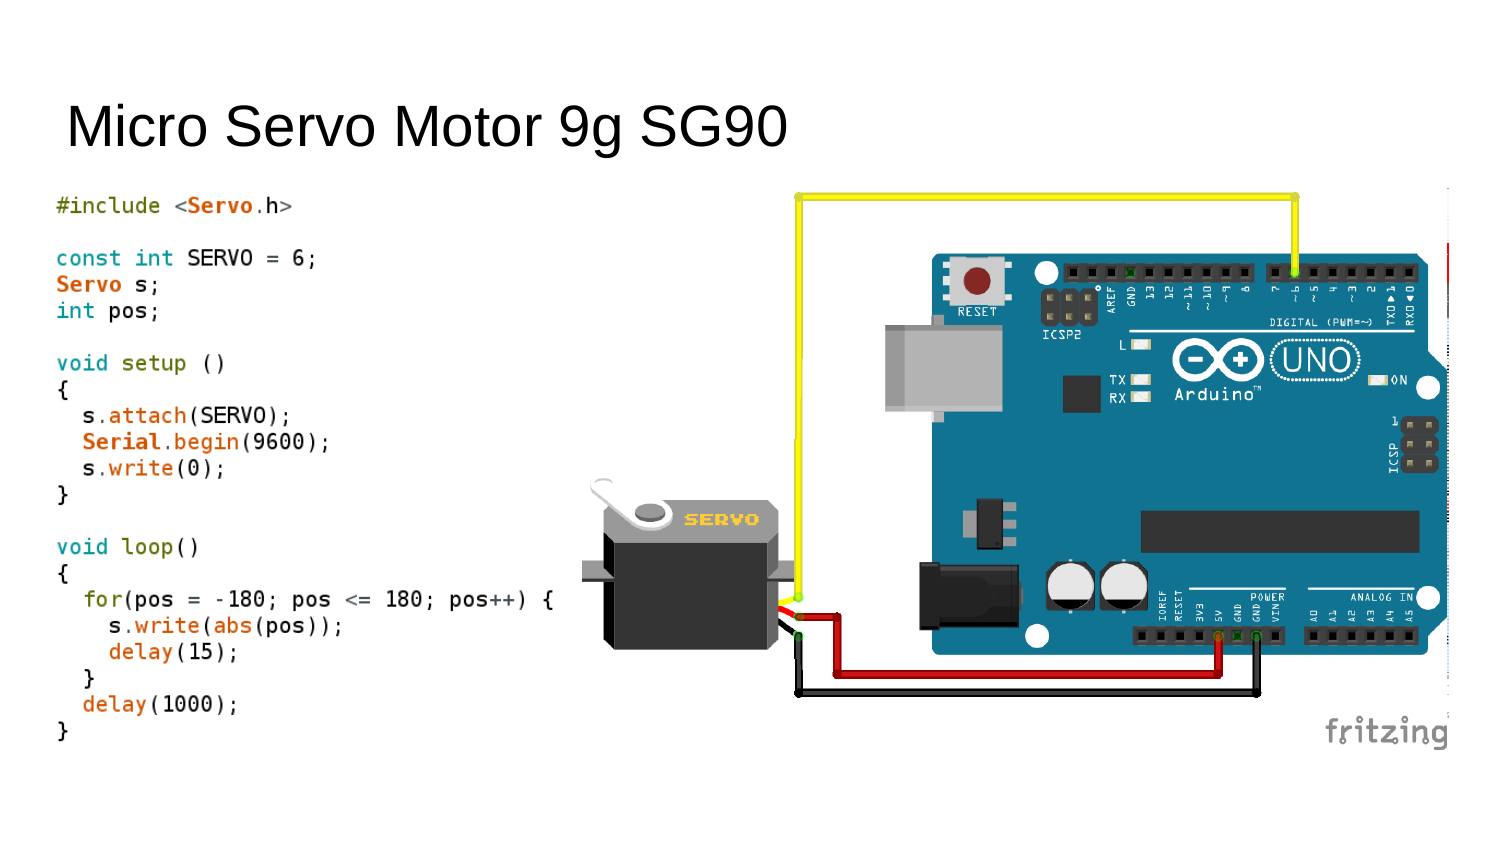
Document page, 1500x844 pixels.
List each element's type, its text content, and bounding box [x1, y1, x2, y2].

picture [582, 188, 1449, 750]
title Micro Servo Motor 9g SG90 [51, 72, 1449, 167]
picture [51, 188, 571, 750]
